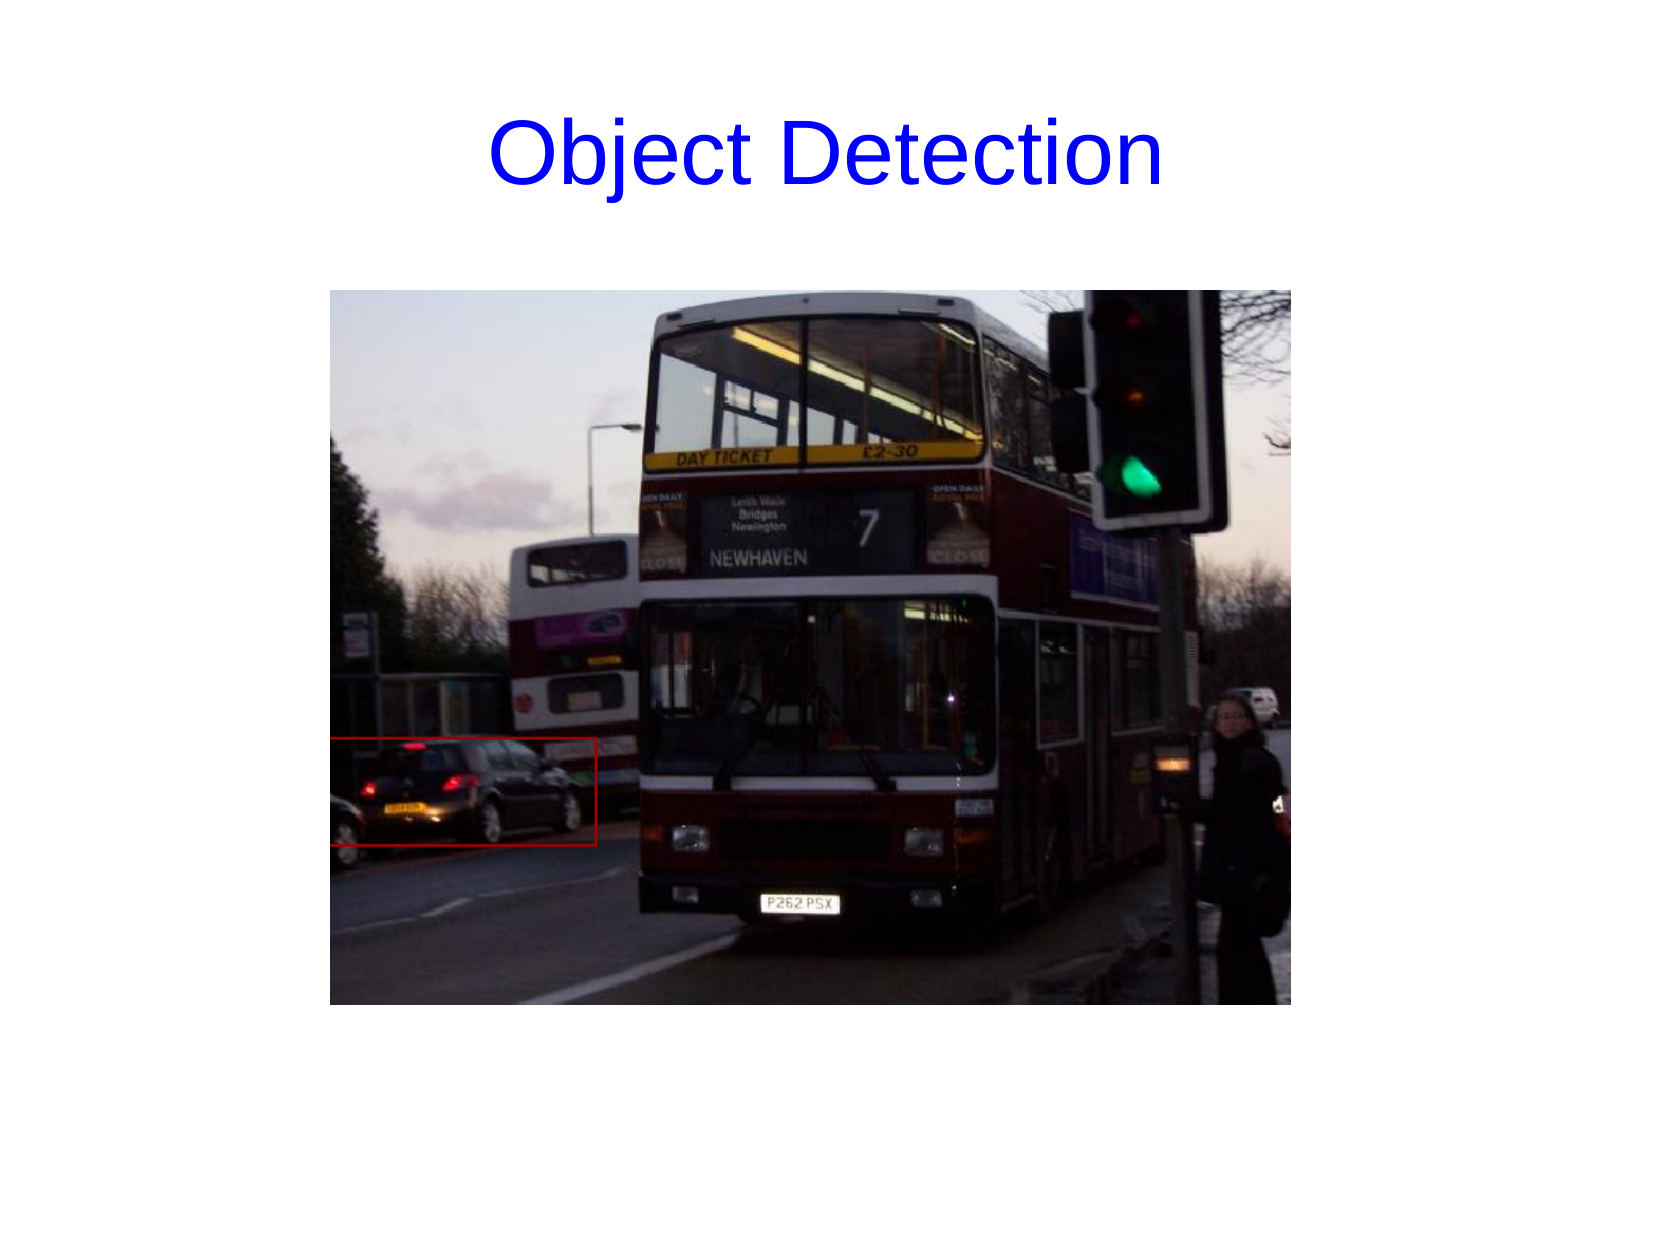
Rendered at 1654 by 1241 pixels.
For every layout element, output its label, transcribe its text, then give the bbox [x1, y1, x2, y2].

picture [330, 290, 1291, 1006]
title Object Detection [82, 49, 1571, 257]
